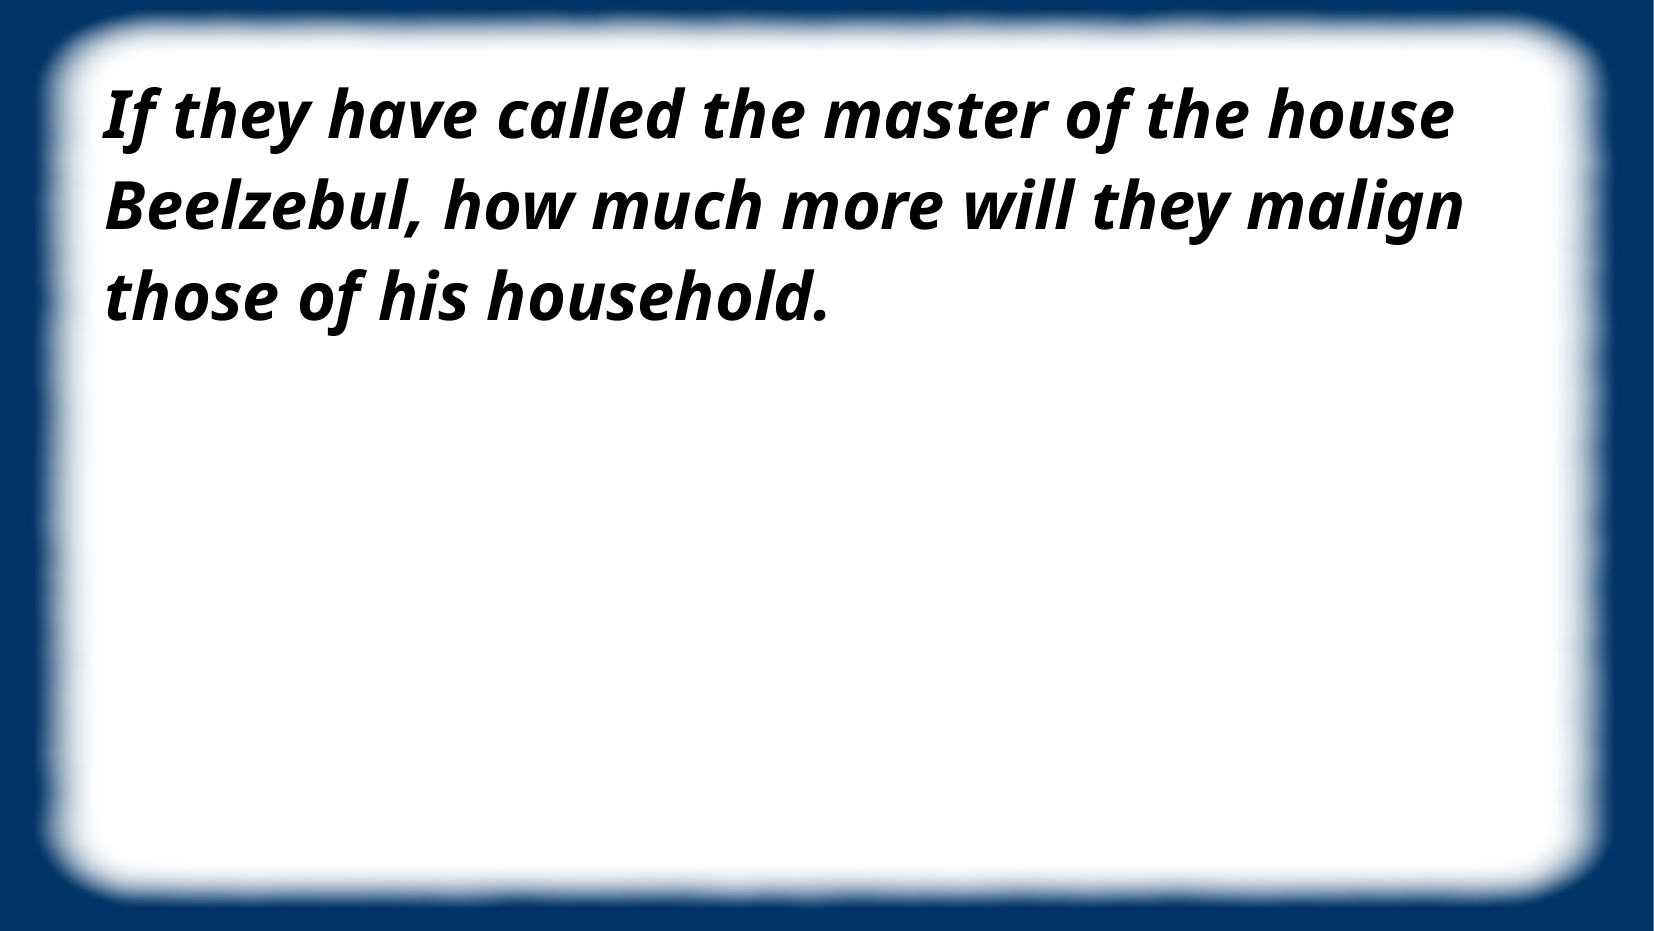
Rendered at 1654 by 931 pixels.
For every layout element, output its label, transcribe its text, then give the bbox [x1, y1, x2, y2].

text_box If they have called the master of the house Beelzebul, how much more will they malign those of his household. [90, 60, 1561, 361]
picture [0, 0, 1654, 931]
